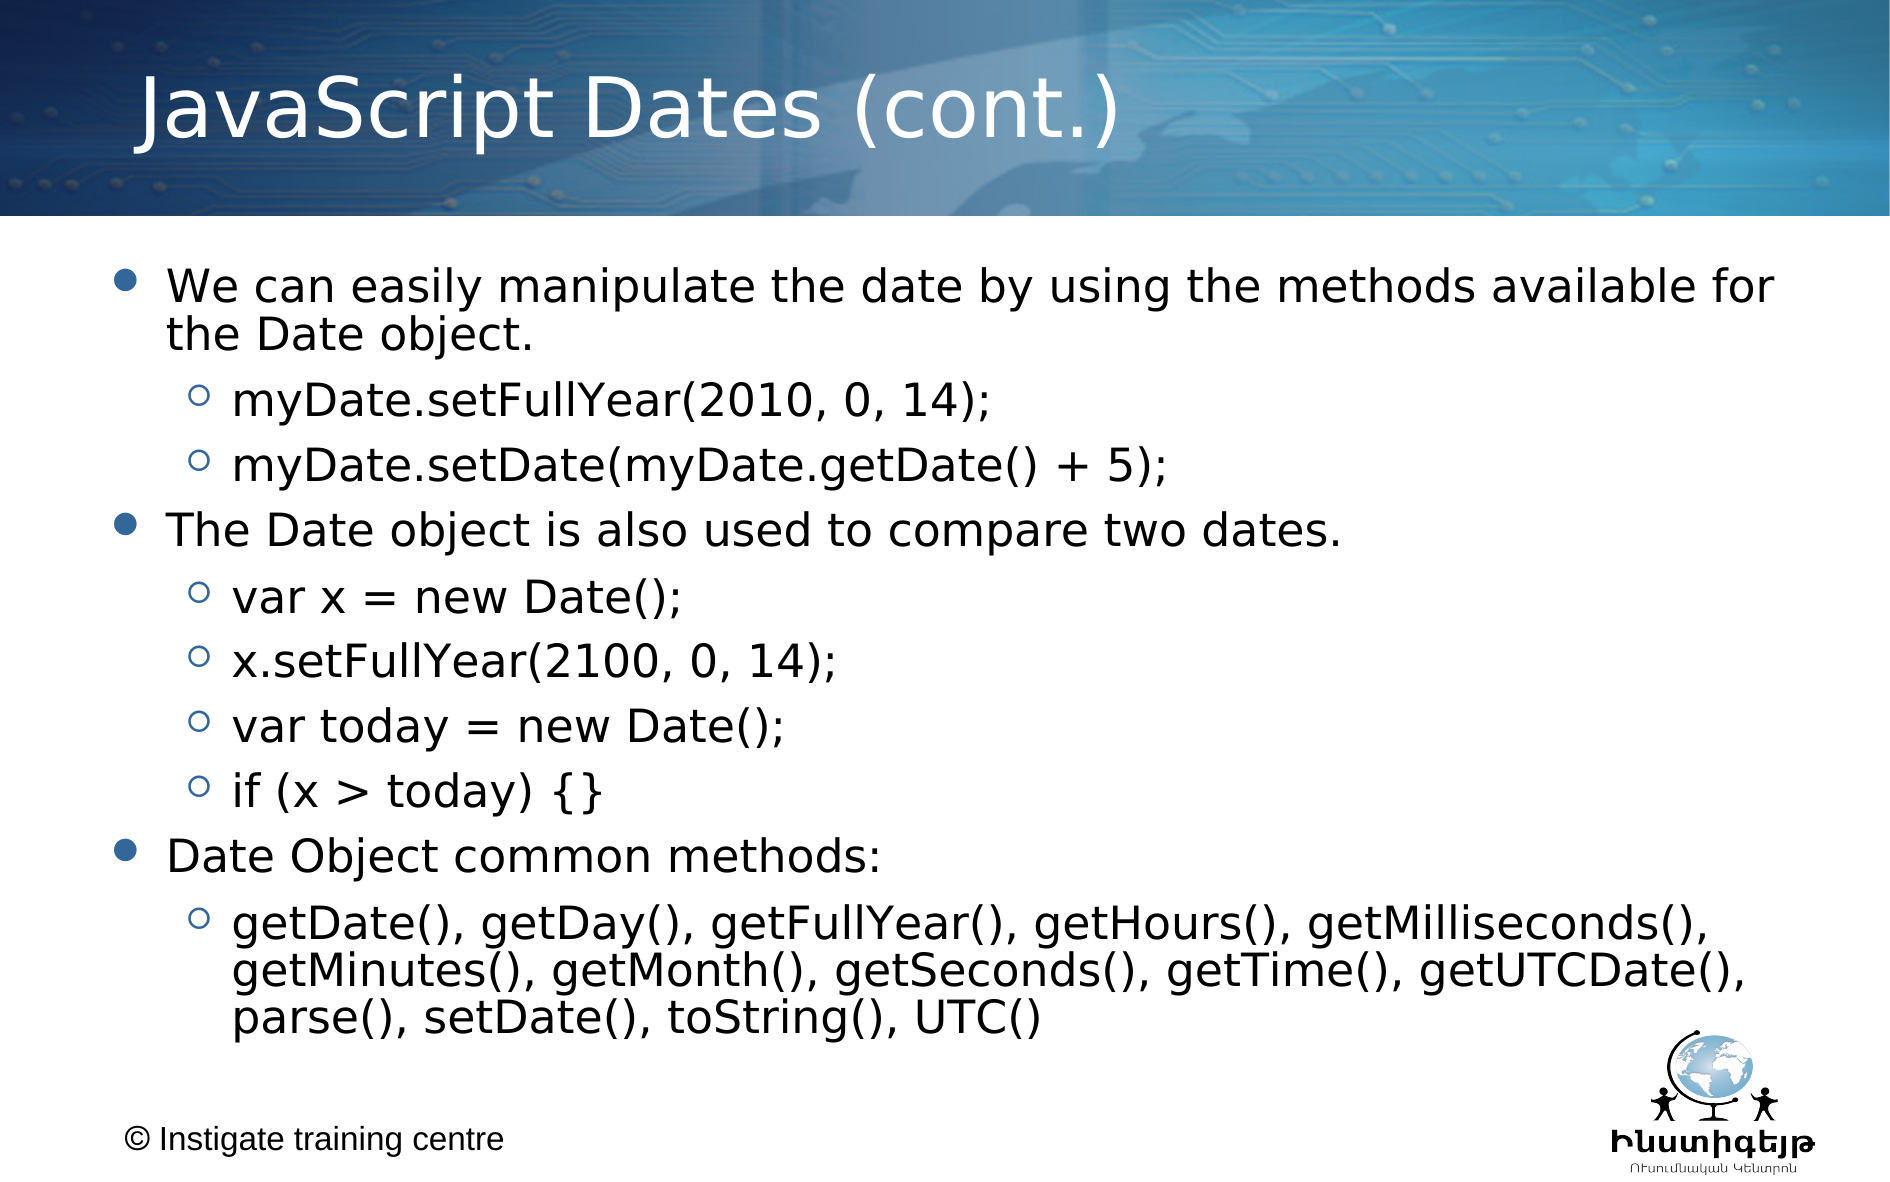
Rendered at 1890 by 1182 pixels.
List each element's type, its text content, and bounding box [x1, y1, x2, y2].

picture [0, 0, 1890, 216]
list We can easily manipulate the date by using the methods available for the Date object. myDate.setFullYear(2010, 0, 14); myDate.setDate(myDate.getDate() + 5); The Date object is also used to compare two dates. var x = new Date(); x.setFullYear(2100, 0, 14); var today = new Date(); if (x > today) {} Date Object common methods: getDate(), getDay(), getFullYear(), getHours(), getMilliseconds(), getMinutes(), getMonth(), getSeconds(), getTime(), getUTCDate(), parse(), setDate(), toString(), UTC() [110, 264, 1801, 291]
picture [1612, 1030, 1815, 1175]
text_box JavaScript Dates (cont.) [138, 82, 1801, 86]
